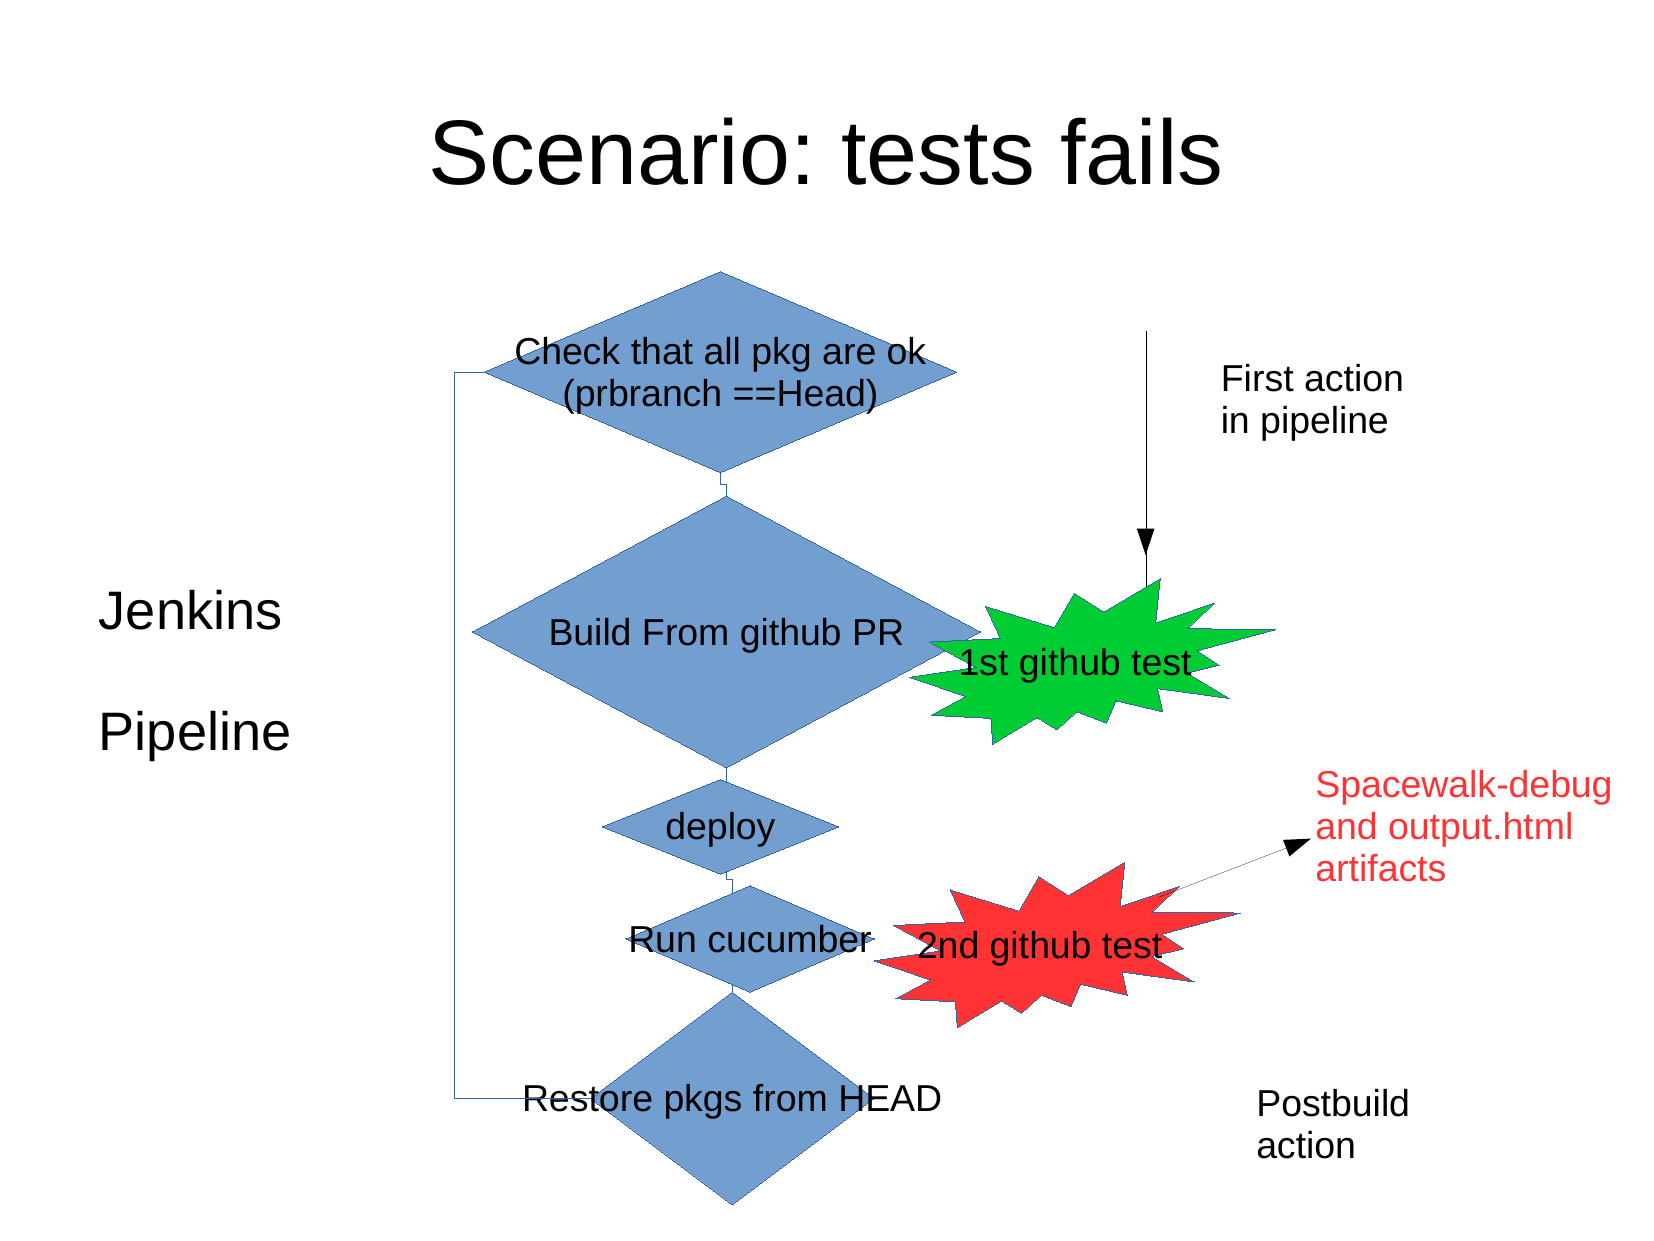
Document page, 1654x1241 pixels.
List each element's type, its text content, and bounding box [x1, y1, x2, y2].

text_box 2nd github test [874, 862, 1241, 1028]
text_box Spacewalk-debug and output.html artifacts [1300, 755, 1630, 957]
text_box Run cucumber [646, 885, 862, 993]
text_box deploy [602, 779, 839, 875]
text_box Restore pkgs from HEAD [594, 992, 859, 1205]
text_box 1st github test [909, 578, 1276, 745]
text_box Postbuild action [1241, 1074, 1489, 1174]
text_box Jenkins Pipeline [84, 572, 319, 891]
text_box Build From github PR [472, 496, 981, 768]
text_box First action in pipeline [1206, 350, 1453, 449]
title Scenario: tests fails [82, 49, 1571, 257]
text_box Check that all pkg are ok (prbranch ==Head) [484, 271, 957, 473]
